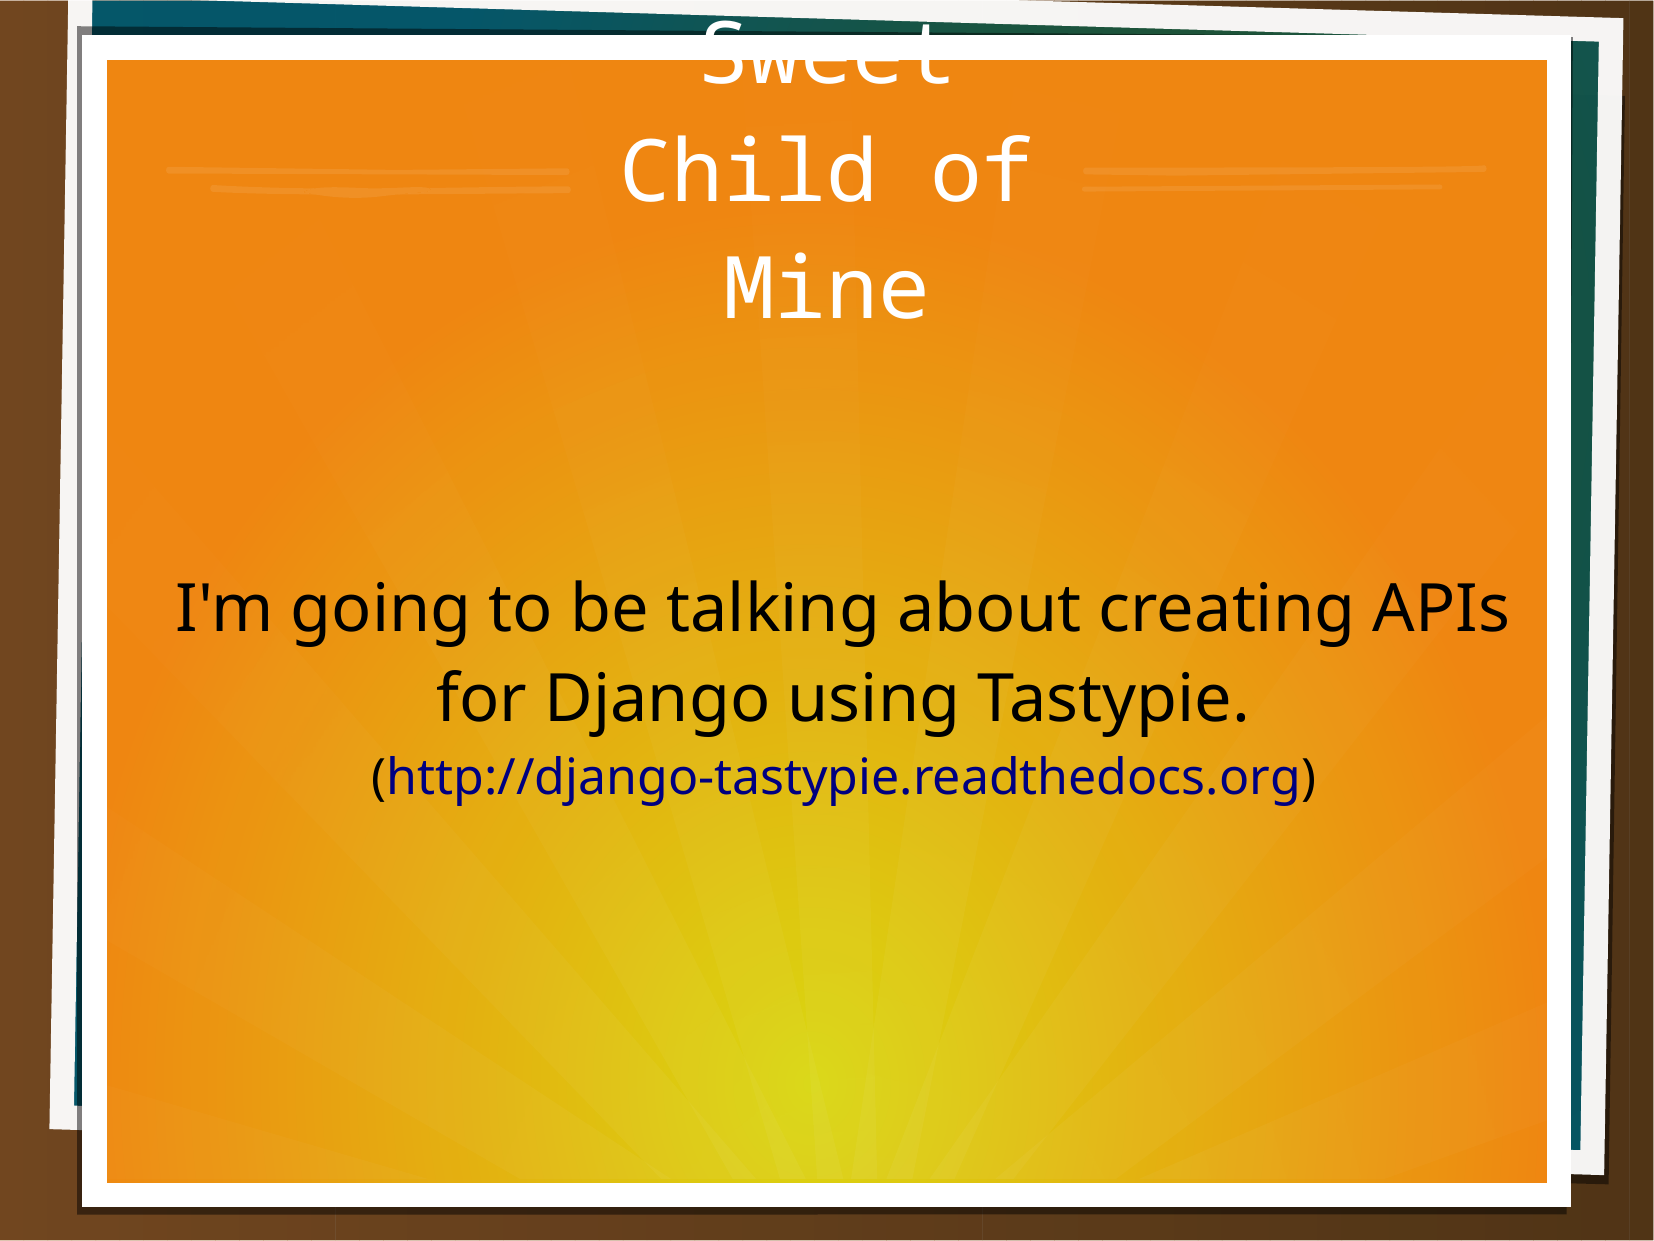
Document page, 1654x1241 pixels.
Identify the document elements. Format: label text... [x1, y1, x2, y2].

subtitle I'm going to be talking about creating APIs for Django using Tastypie. (http://django-tastypie.readthedocs.org) [150, 290, 1538, 1171]
title Sweet Child of Mine [566, 68, 1087, 268]
